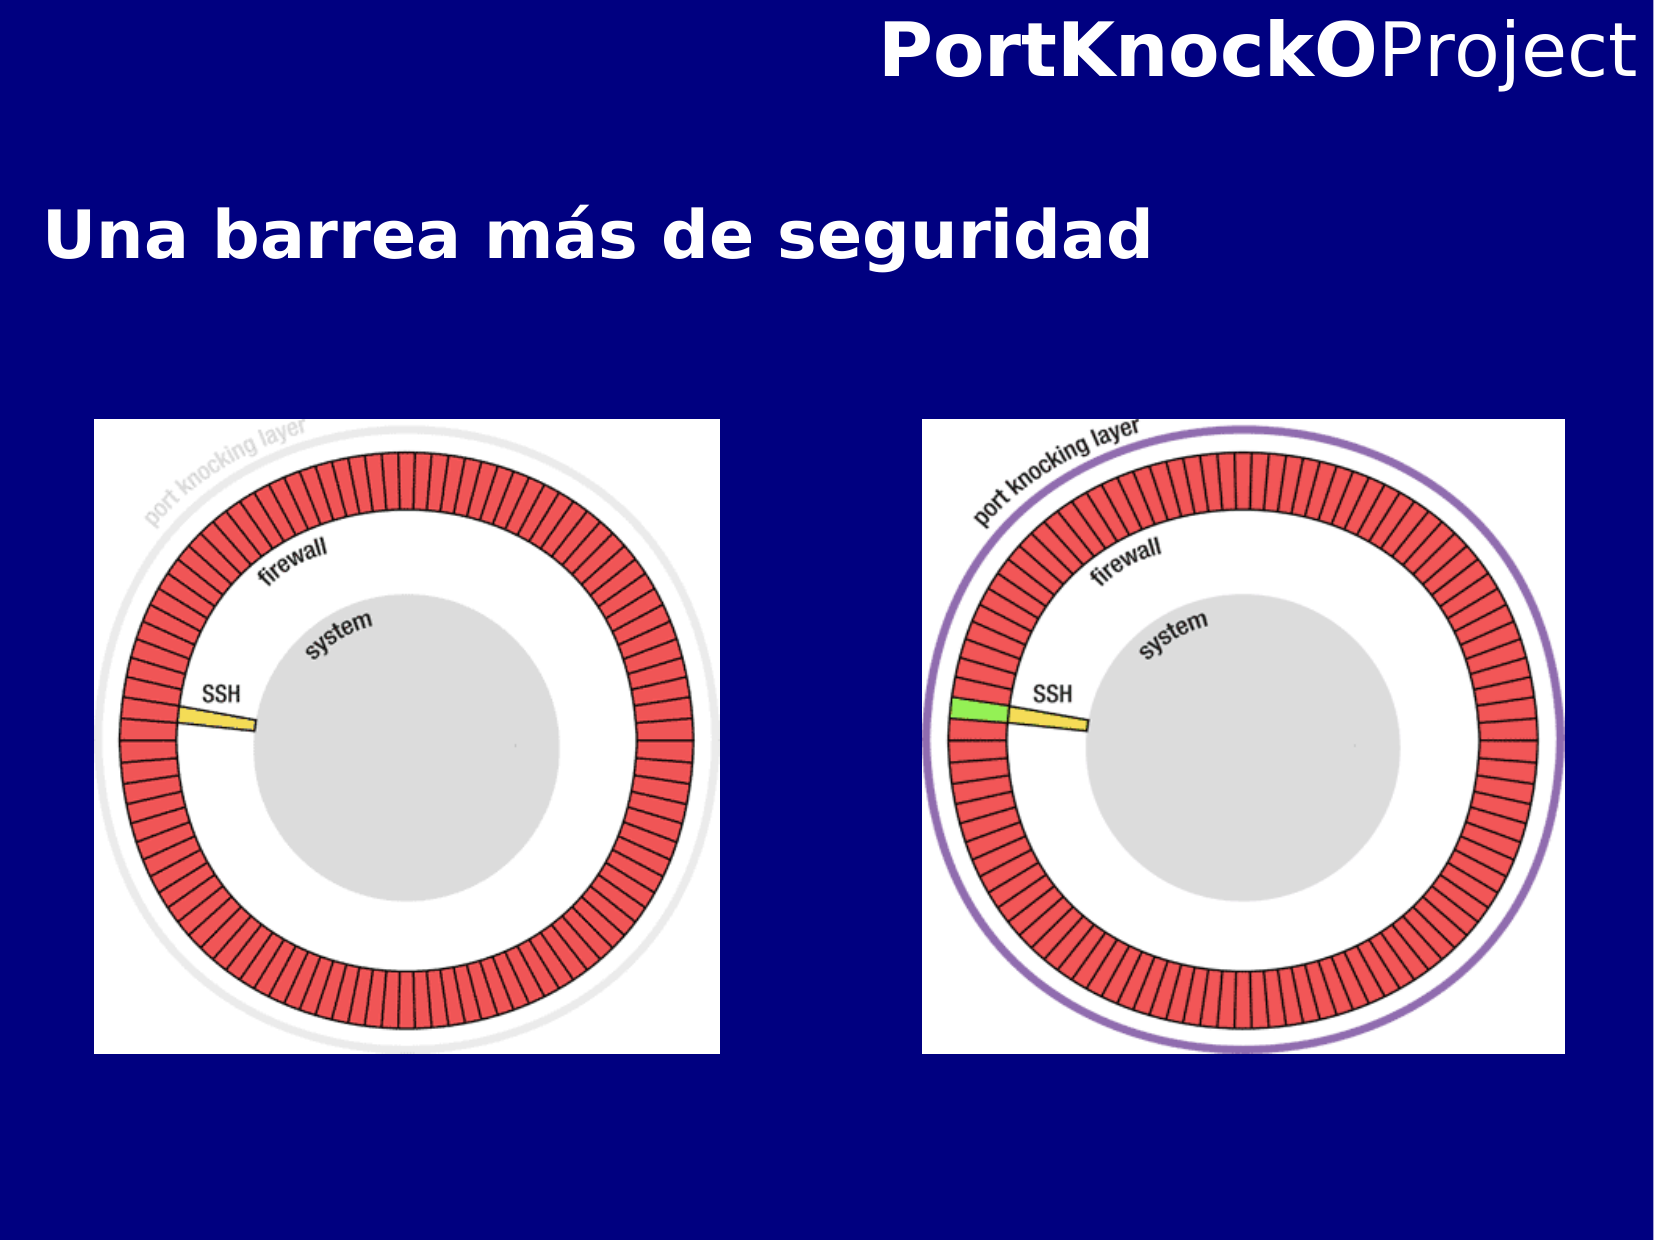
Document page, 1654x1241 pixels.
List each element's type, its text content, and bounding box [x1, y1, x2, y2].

picture [94, 419, 720, 1054]
text_box PortKnockOProject [863, 0, 1640, 103]
picture [922, 419, 1565, 1054]
text_box Una barrea más de seguridad [27, 189, 1170, 282]
